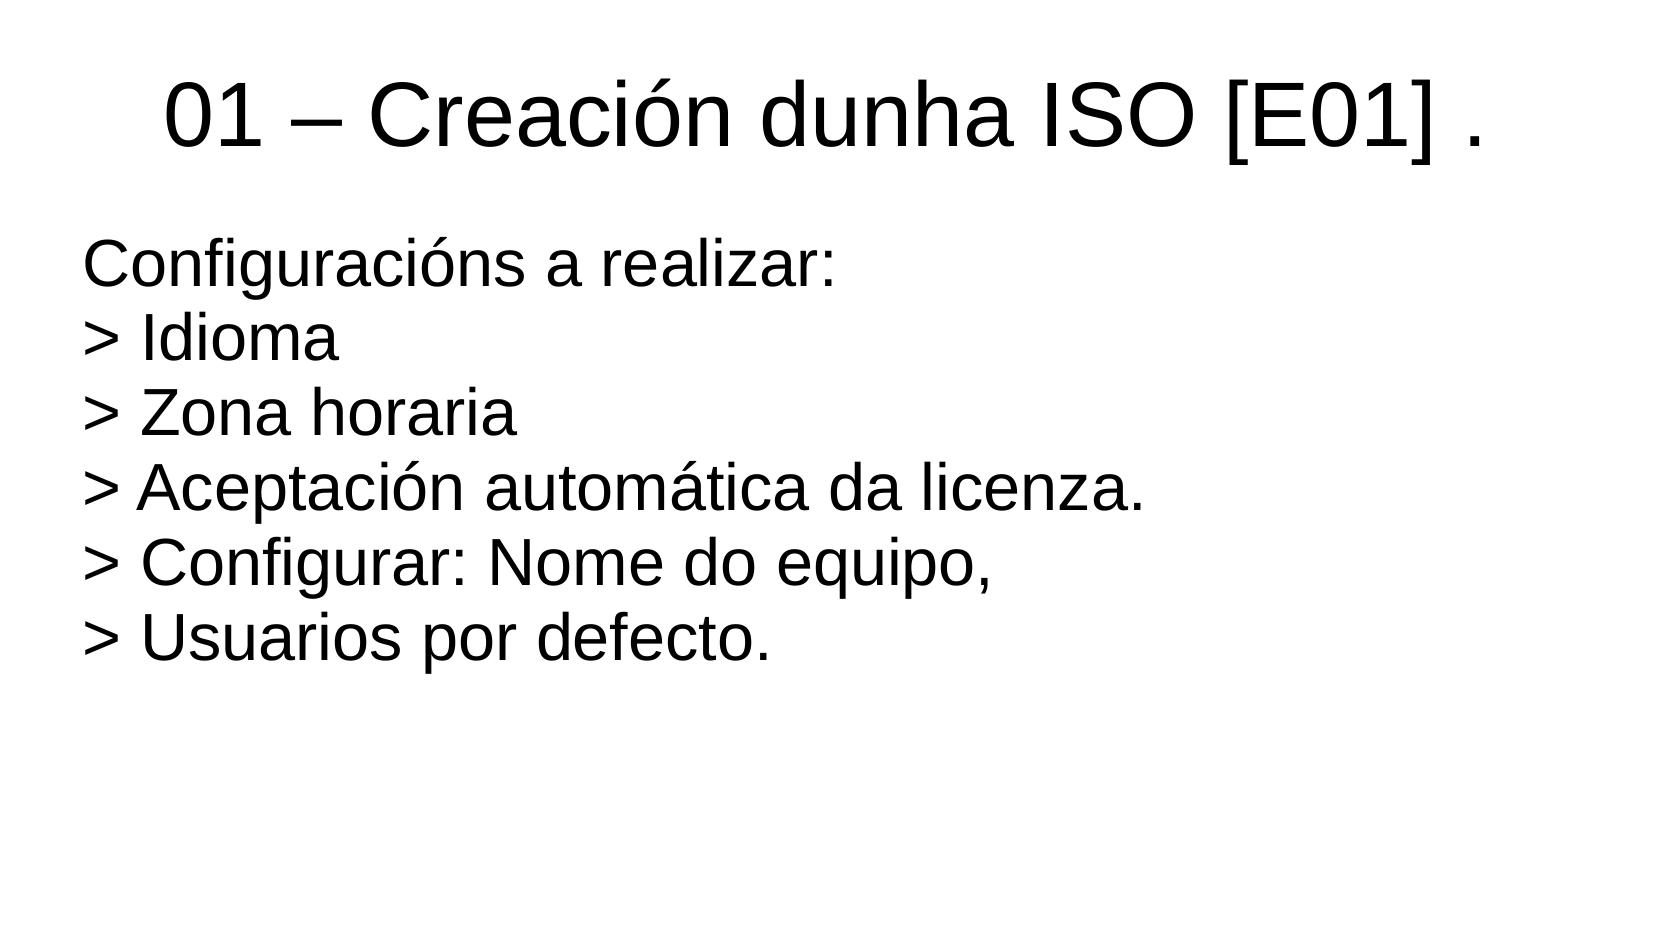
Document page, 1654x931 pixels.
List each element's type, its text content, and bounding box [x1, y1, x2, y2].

title 01 – Creación dunha ISO [E01] . [82, 12, 1571, 217]
subtitle Configuracións a realizar: > Idioma > Zona horaria > Aceptación automática da licenza. > Configurar: Nome do equipo, > Usuarios por defecto. [82, 217, 1571, 758]
